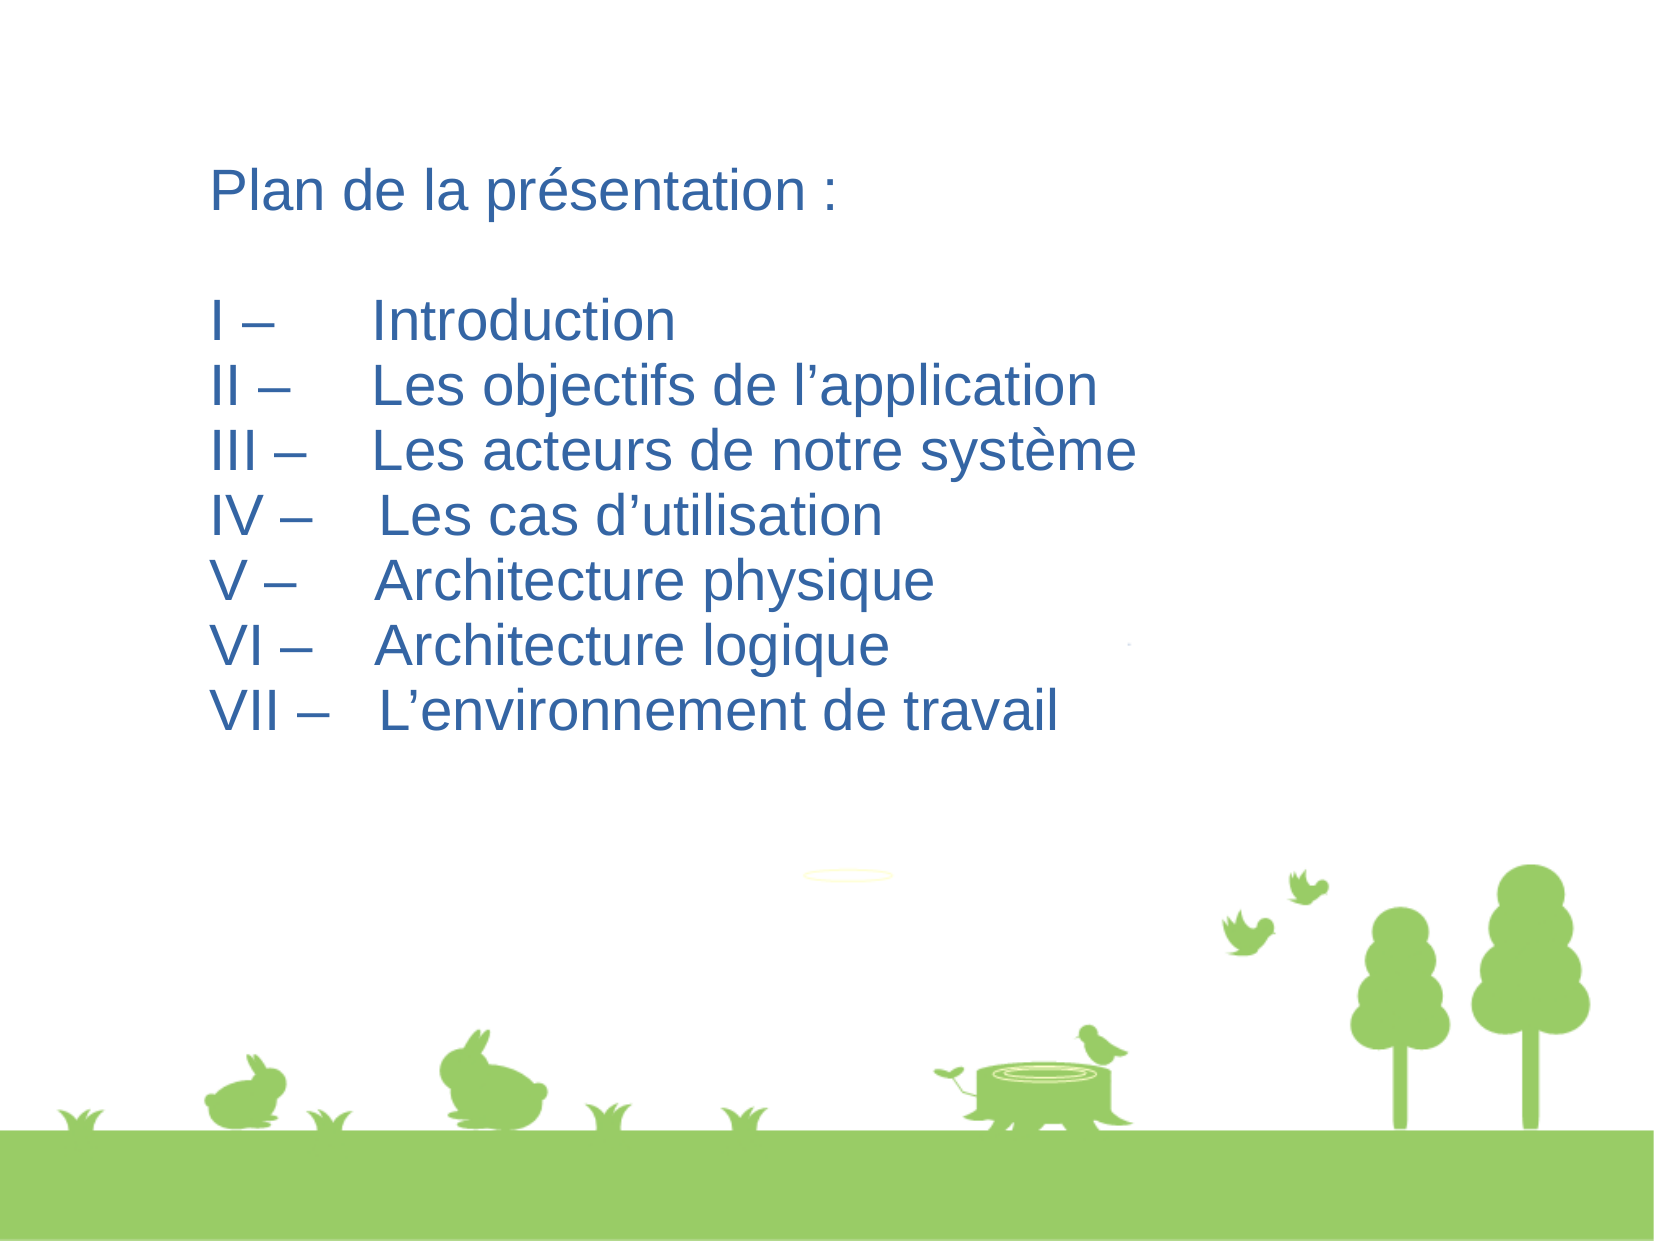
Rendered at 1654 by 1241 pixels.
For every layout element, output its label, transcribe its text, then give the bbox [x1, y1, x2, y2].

picture [0, 0, 1654, 1241]
text_box Plan de la présentation : I – Introduction II – Les objectifs de l’application III – Les acteurs de notre système IV – Les cas d’utilisation V – Architecture physique VI – Architecture logique VII – L’environnement de travail [195, 150, 1561, 916]
